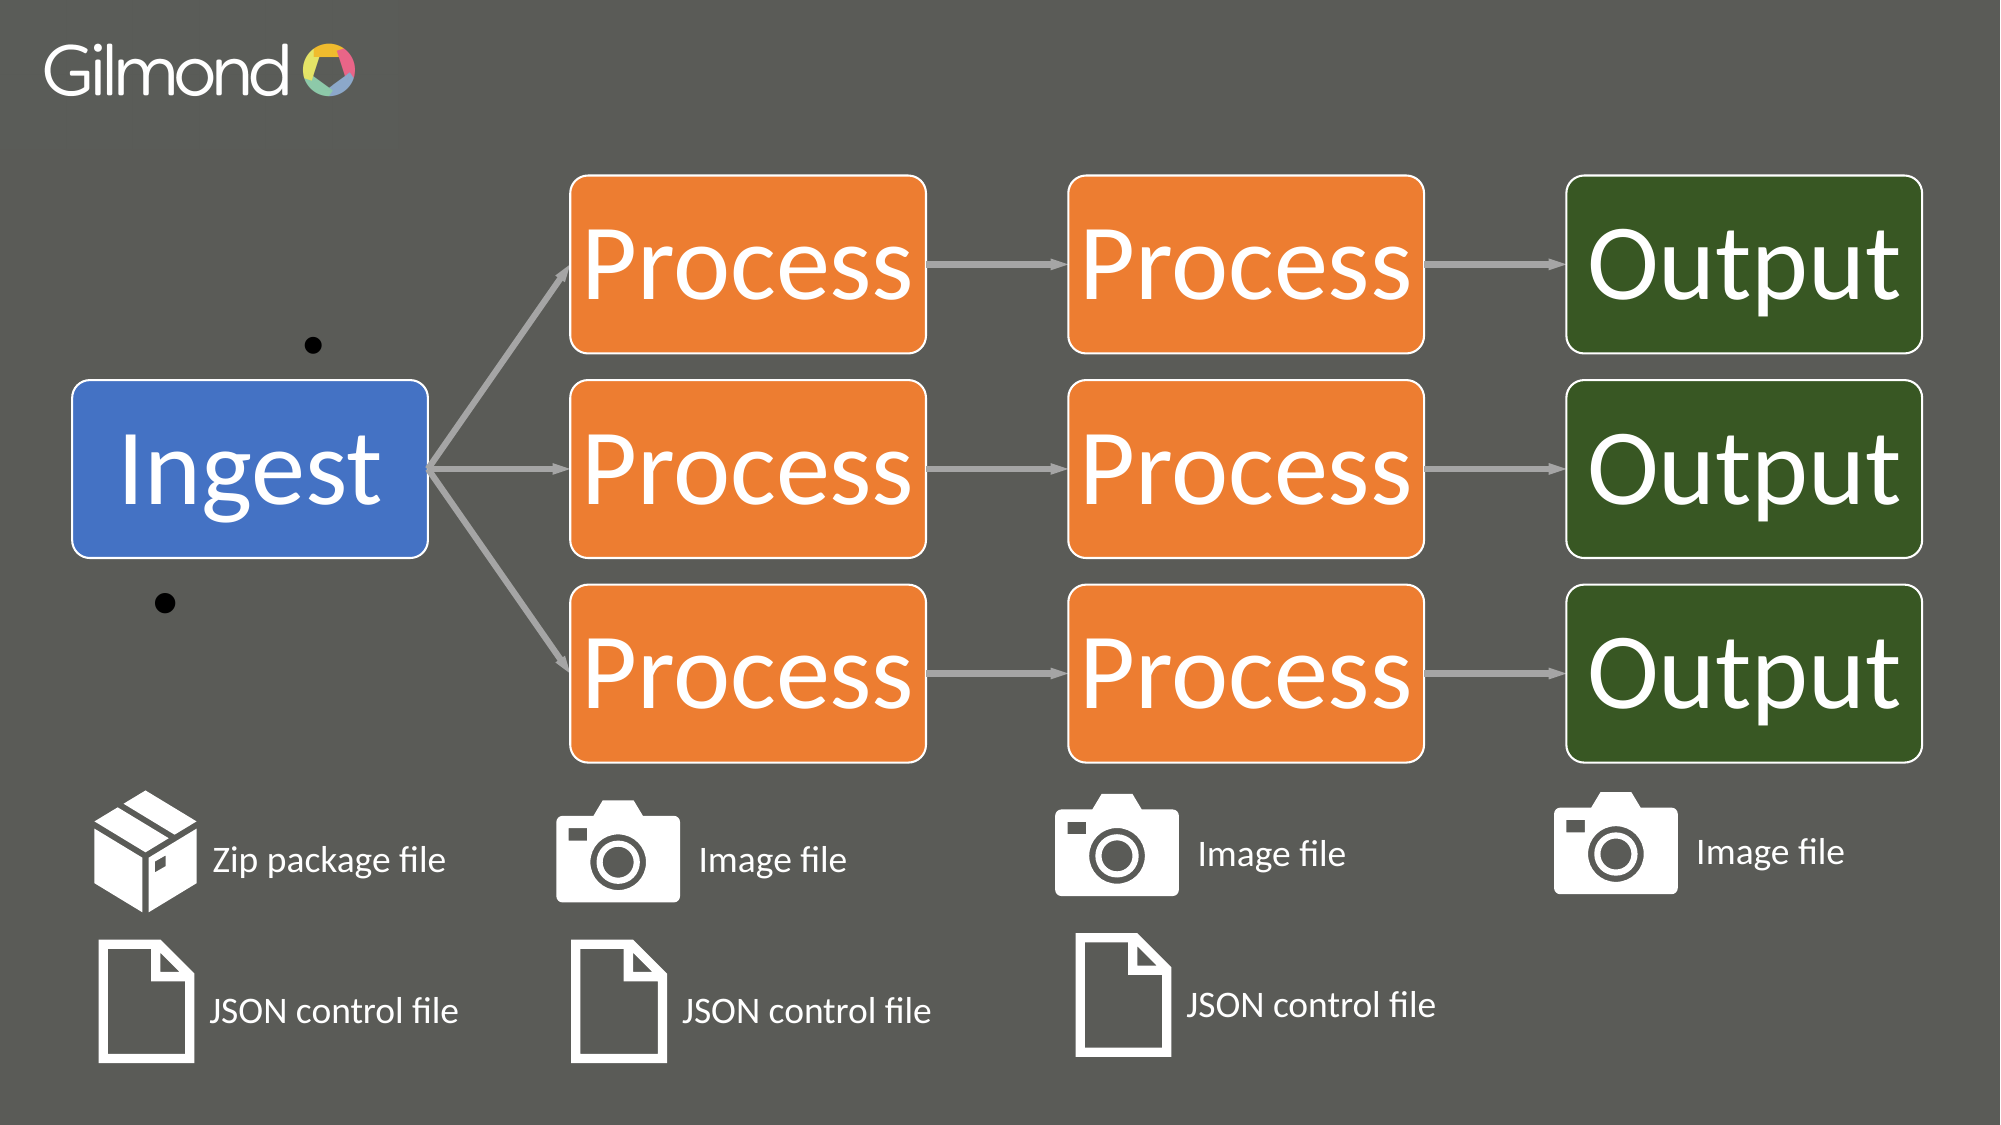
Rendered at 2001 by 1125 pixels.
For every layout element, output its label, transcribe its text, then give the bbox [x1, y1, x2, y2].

text_box Output [1566, 584, 1923, 763]
text_box Process [570, 380, 926, 559]
picture [1540, 768, 1691, 919]
text_box [137, 299, 541, 461]
picture [543, 776, 695, 1077]
text_box [137, 476, 1863, 1030]
text_box Image file [683, 827, 865, 889]
text_box Output [1566, 175, 1923, 354]
text_box Output [1566, 380, 1923, 559]
text_box Process [1068, 175, 1425, 354]
text_box Zip package file [197, 828, 465, 889]
text_box Process [570, 584, 926, 763]
text_box JSON control file [194, 978, 478, 1040]
text_box Image file [1182, 821, 1364, 882]
text_box Ingest [72, 380, 428, 559]
text_box Process [1068, 584, 1425, 763]
picture [1042, 770, 1199, 1071]
text_box Process [570, 175, 926, 354]
picture [70, 776, 222, 1077]
picture [0, 0, 399, 149]
text_box JSON control file [1171, 972, 1456, 1033]
text_box JSON control file [667, 978, 951, 1040]
text_box [435, 299, 1863, 468]
text_box Process [1068, 380, 1425, 559]
text_box Image file [1681, 819, 1863, 880]
text_box [435, 470, 1863, 673]
